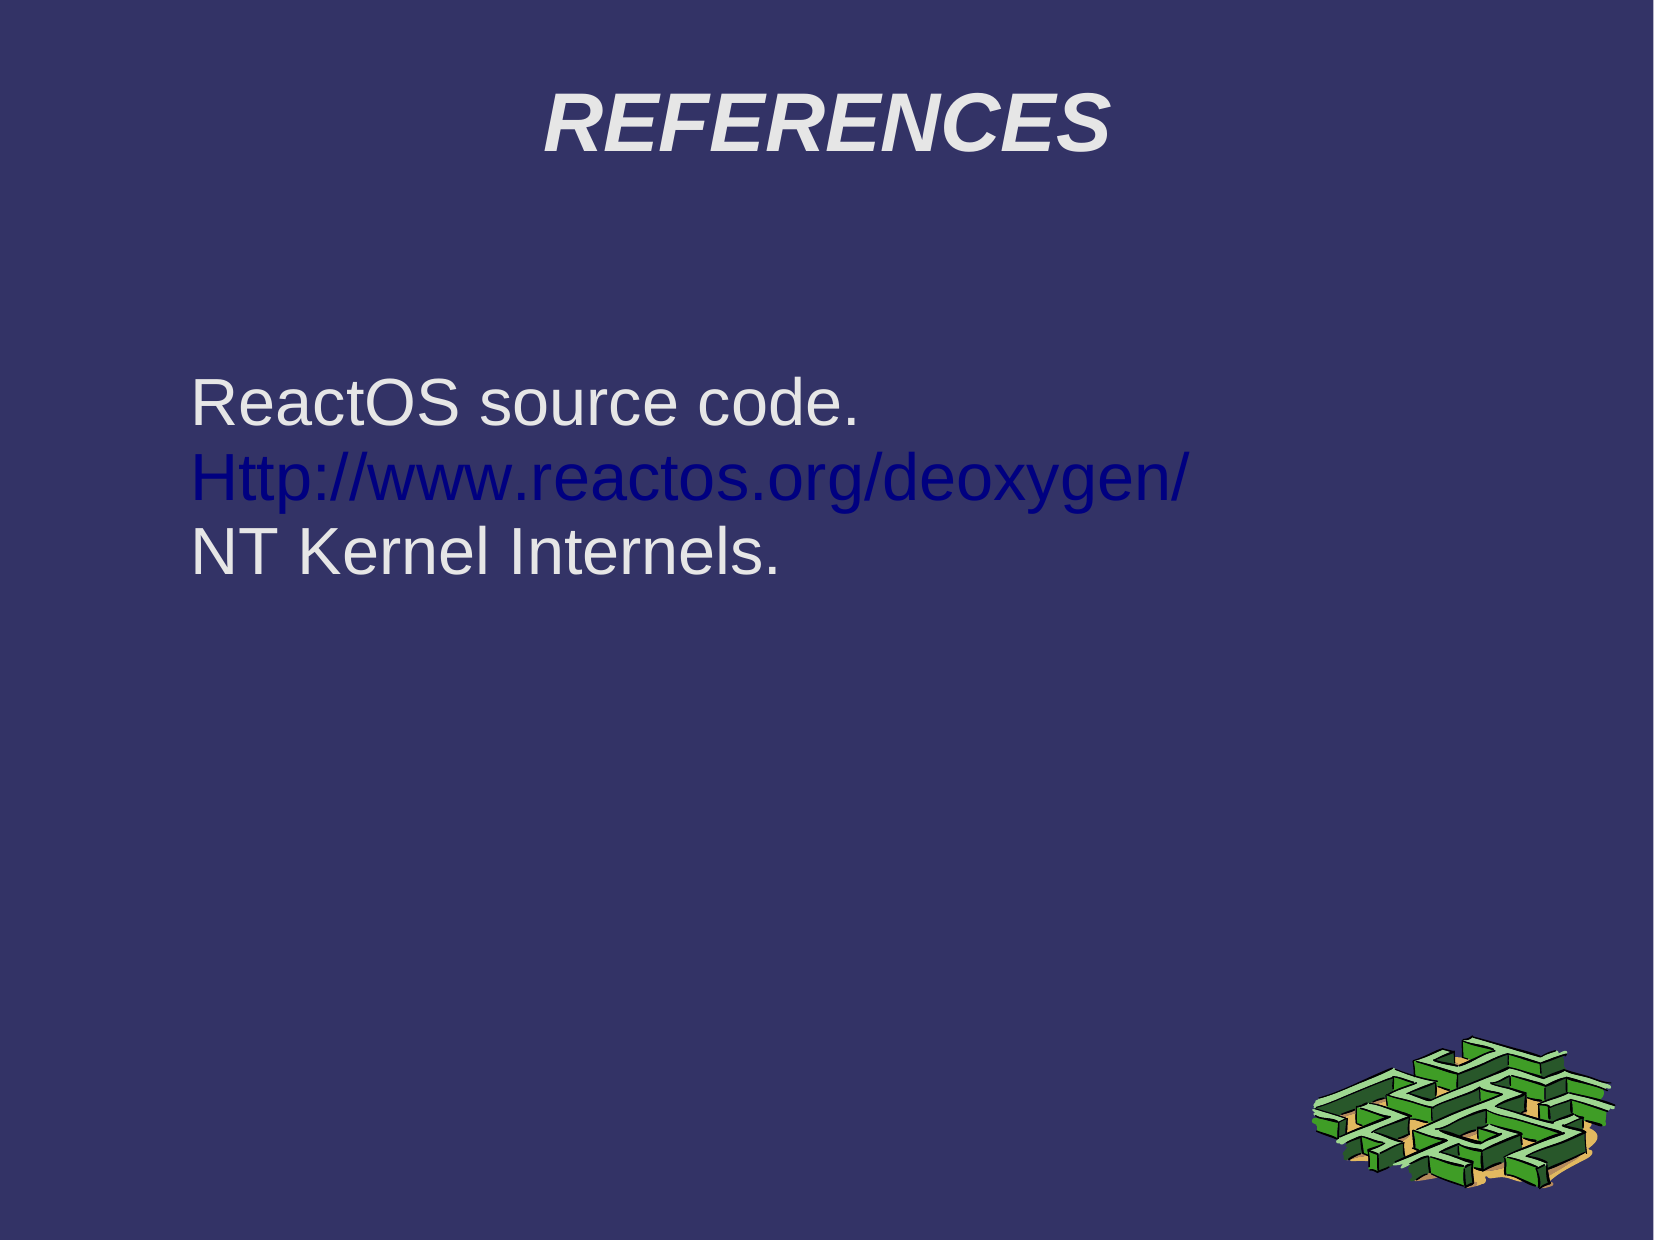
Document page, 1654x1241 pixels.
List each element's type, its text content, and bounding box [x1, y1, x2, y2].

title REFERENCES [121, 19, 1534, 227]
list ReactOS source code. Http://www.reactos.org/deoxygen/ NT Kernel Internels. [178, 364, 1570, 1147]
